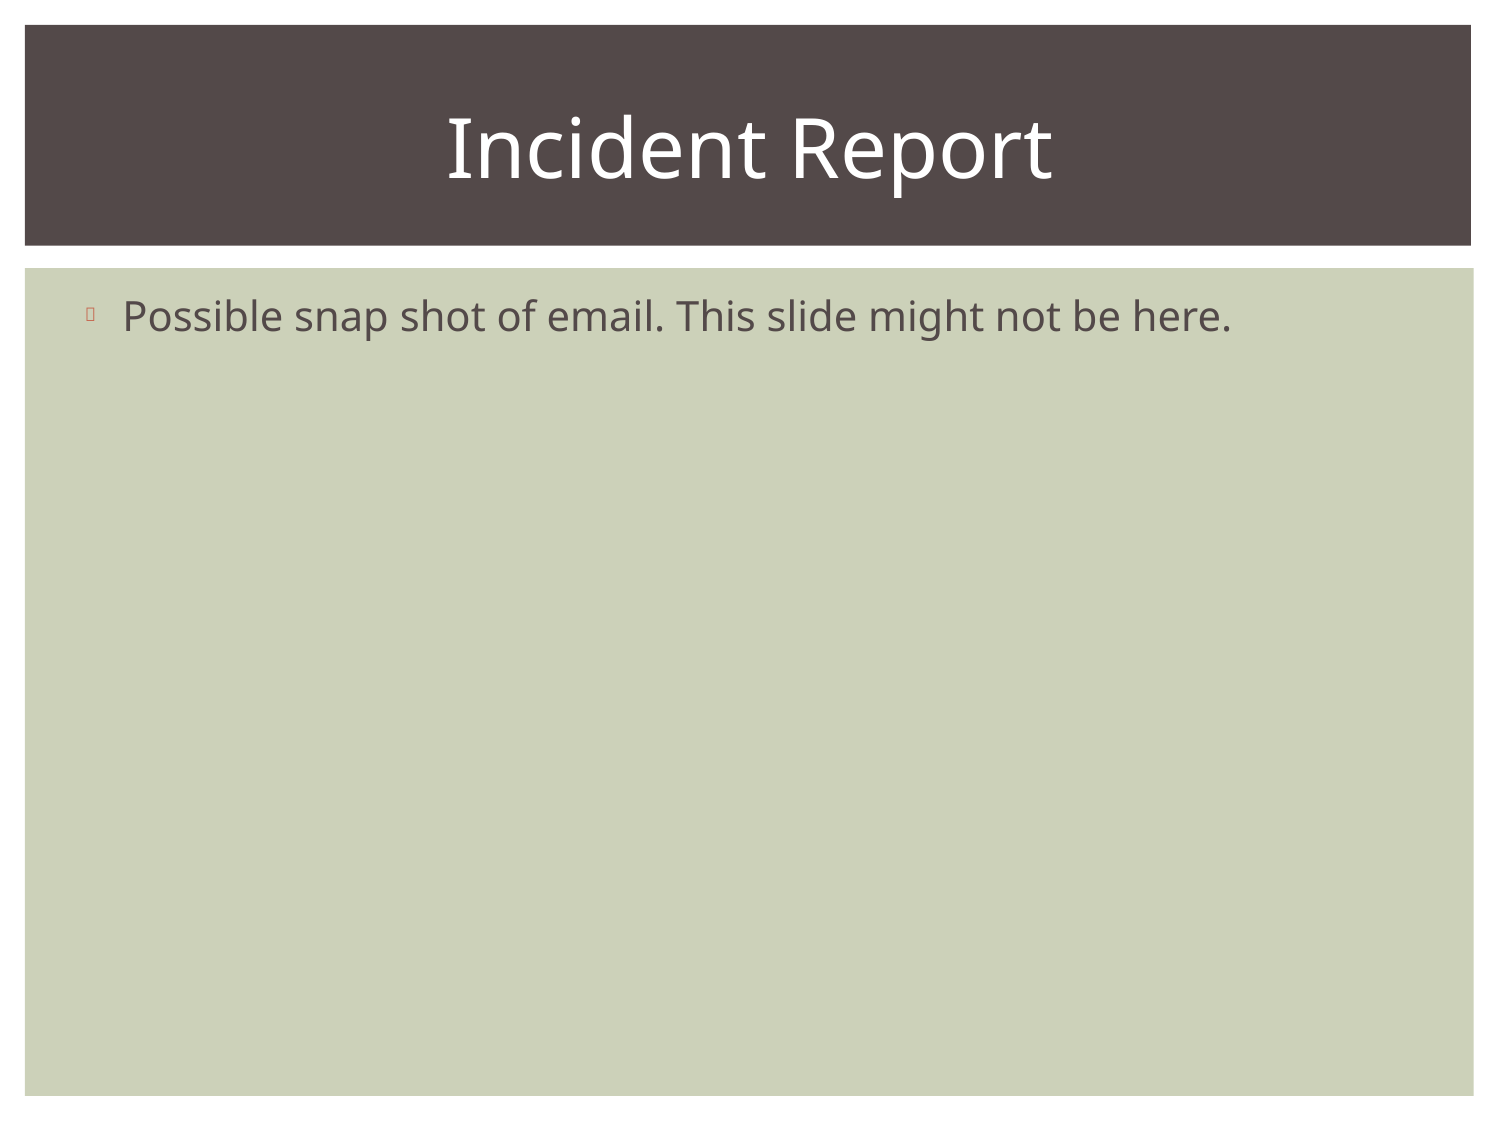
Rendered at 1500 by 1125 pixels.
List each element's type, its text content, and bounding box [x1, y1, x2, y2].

list Possible snap shot of email. This slide might not be here. [62, 281, 1442, 1005]
title Incident Report [62, 58, 1438, 232]
